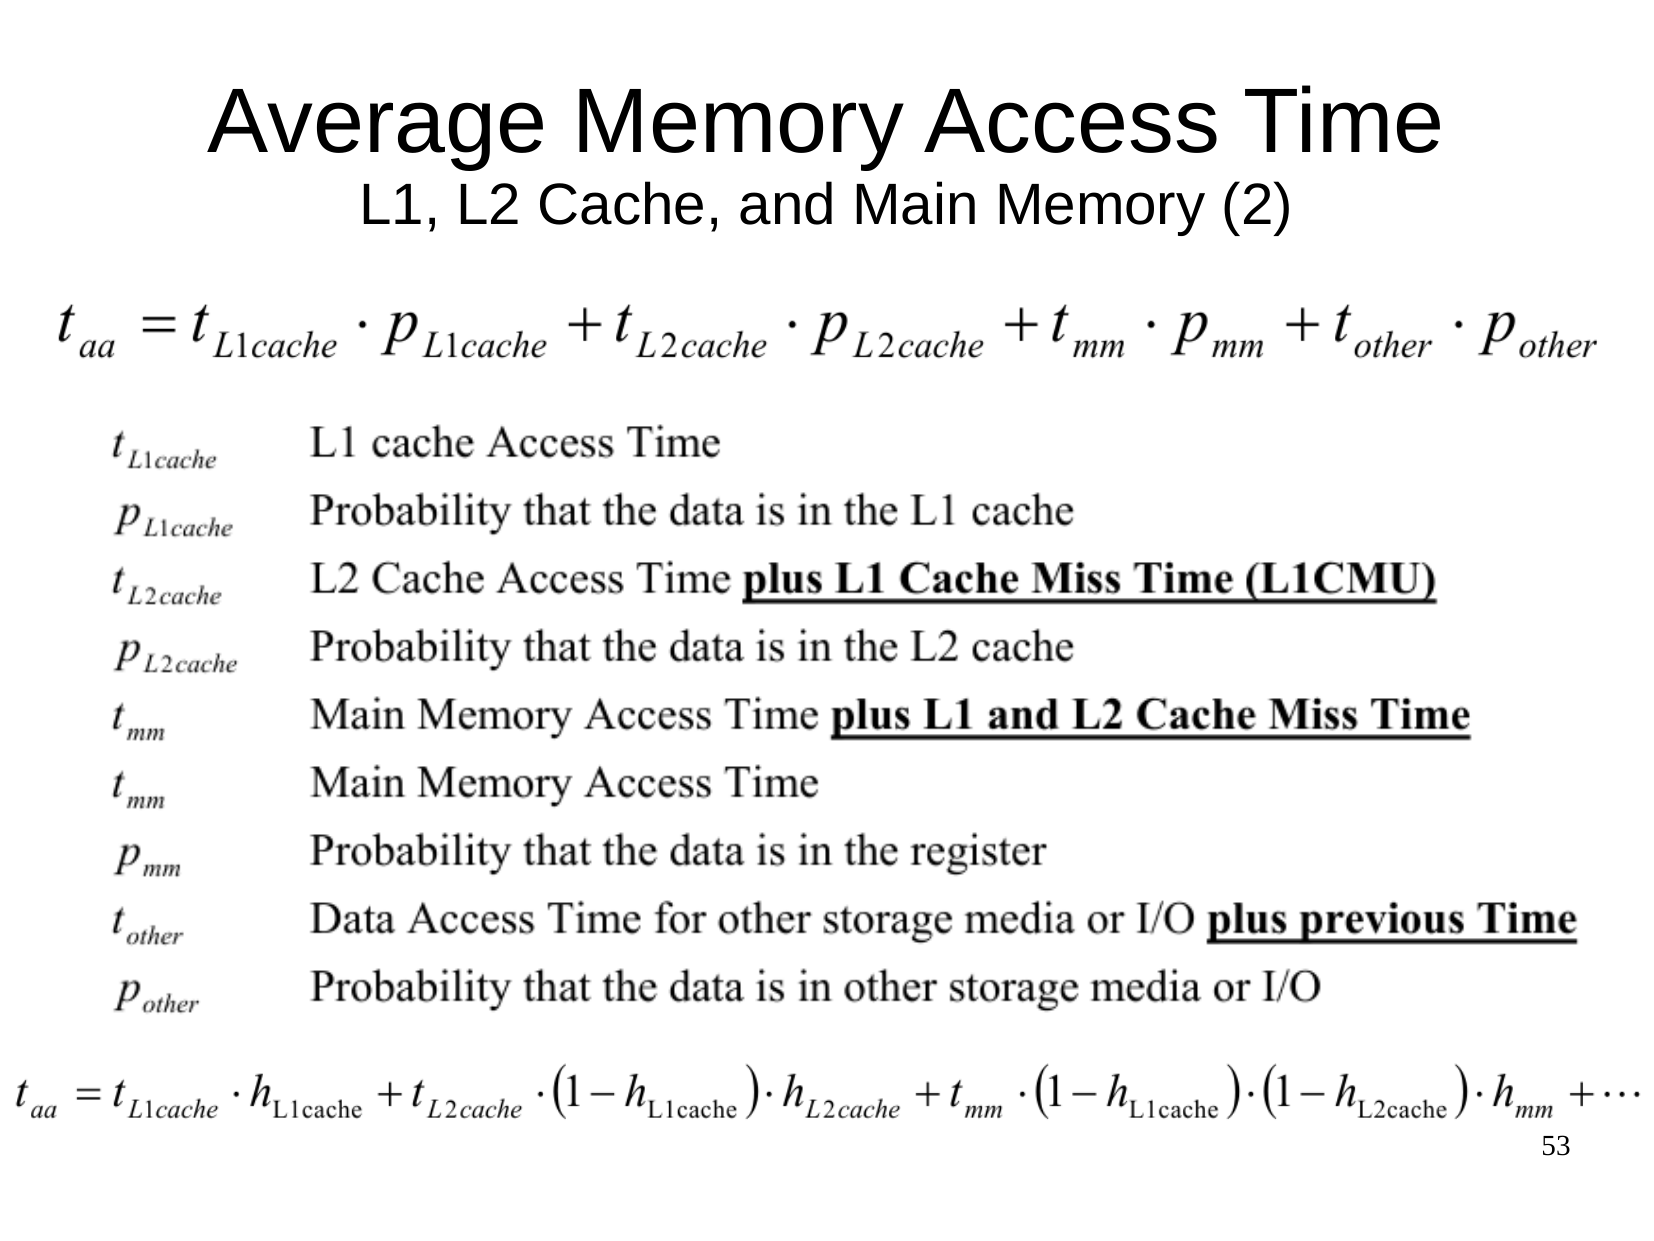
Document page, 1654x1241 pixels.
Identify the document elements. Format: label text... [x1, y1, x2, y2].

picture [99, 408, 1600, 1024]
picture [38, 278, 1614, 380]
title Average Memory Access Time L1, L2 Cache, and Main Memory (2) [82, 49, 1571, 257]
picture [2, 1061, 1653, 1132]
